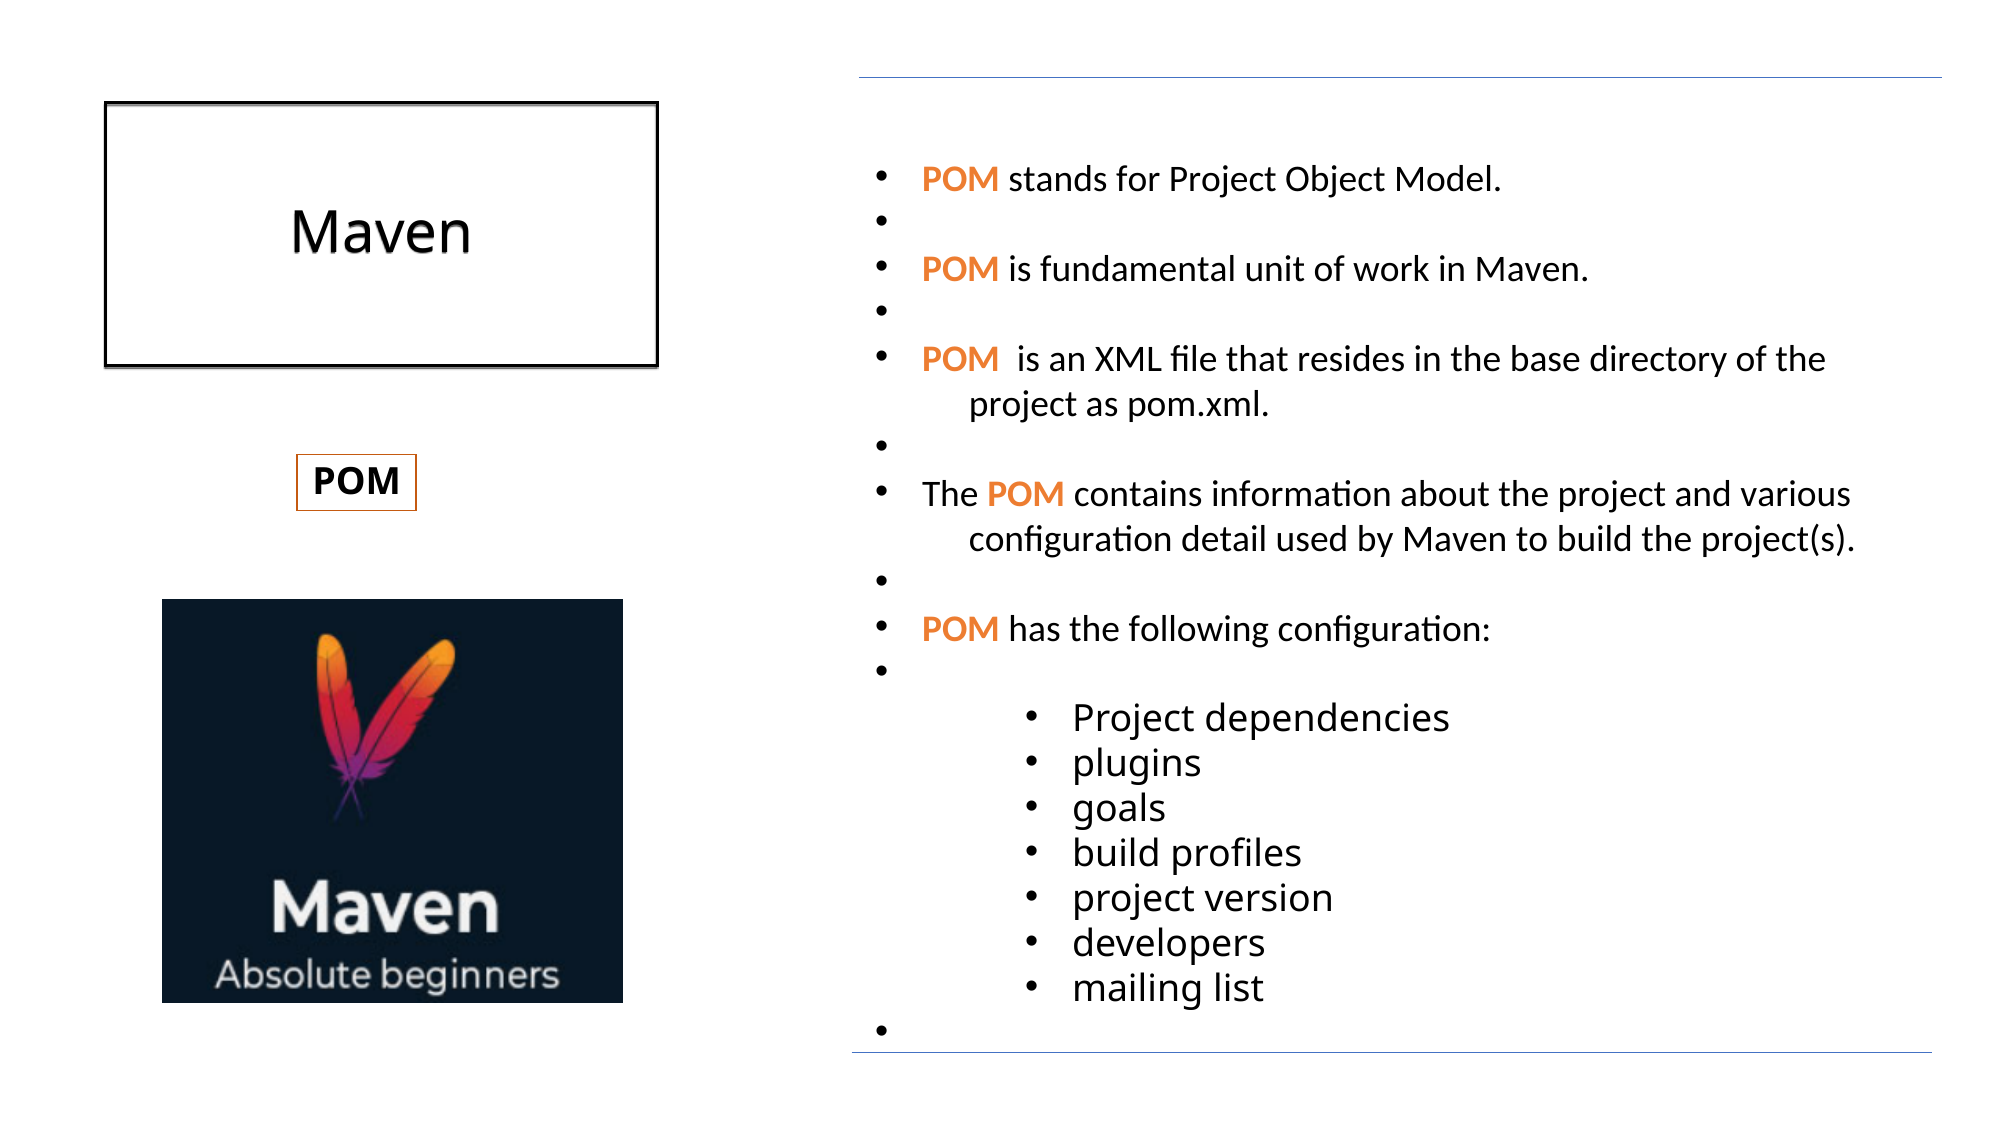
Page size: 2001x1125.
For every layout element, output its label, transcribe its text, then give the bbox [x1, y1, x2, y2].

text_box POM [297, 455, 416, 510]
text_box POM stands for Project Object Model. POM is fundamental unit of work in Maven. POM is an XML file that resides in the base directory of the project as pom.xml. The POM contains information about the project and various configuration detail used by Maven to build the project(s). POM has the following configuration: Project dependencies plugins goals build profiles project version developers mailing list [860, 145, 1941, 1070]
picture [162, 599, 623, 1003]
title Maven [105, 102, 658, 366]
